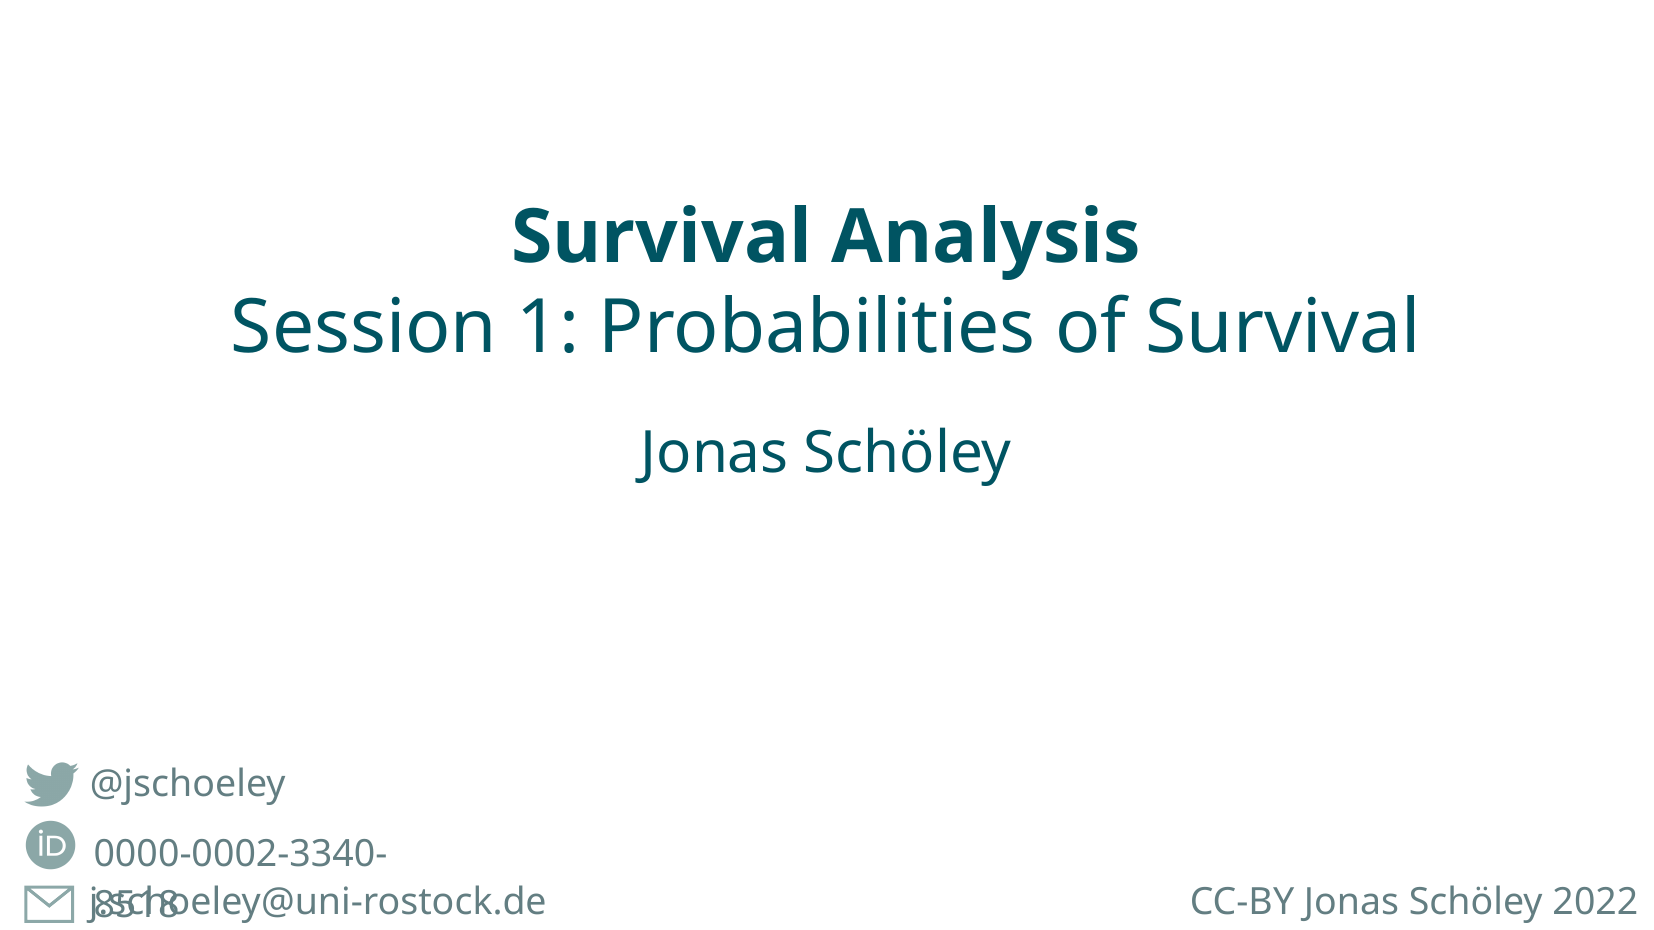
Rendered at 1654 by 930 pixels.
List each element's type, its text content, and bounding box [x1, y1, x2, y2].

subtitle Jonas Schöley [56, 398, 1597, 543]
picture [25, 827, 76, 871]
text_box j.schoeley@uni-rostock.de [46, 854, 590, 930]
text_box CC-BY Jonas Schöley 2022 [1174, 854, 1653, 930]
picture [23, 878, 76, 930]
title Survival Analysis Session 1: Probabilities of Survival [56, 198, 1597, 390]
text_box @jschoeley [0, 736, 460, 827]
text_box 0000-0002-3340-8518 [78, 818, 485, 878]
